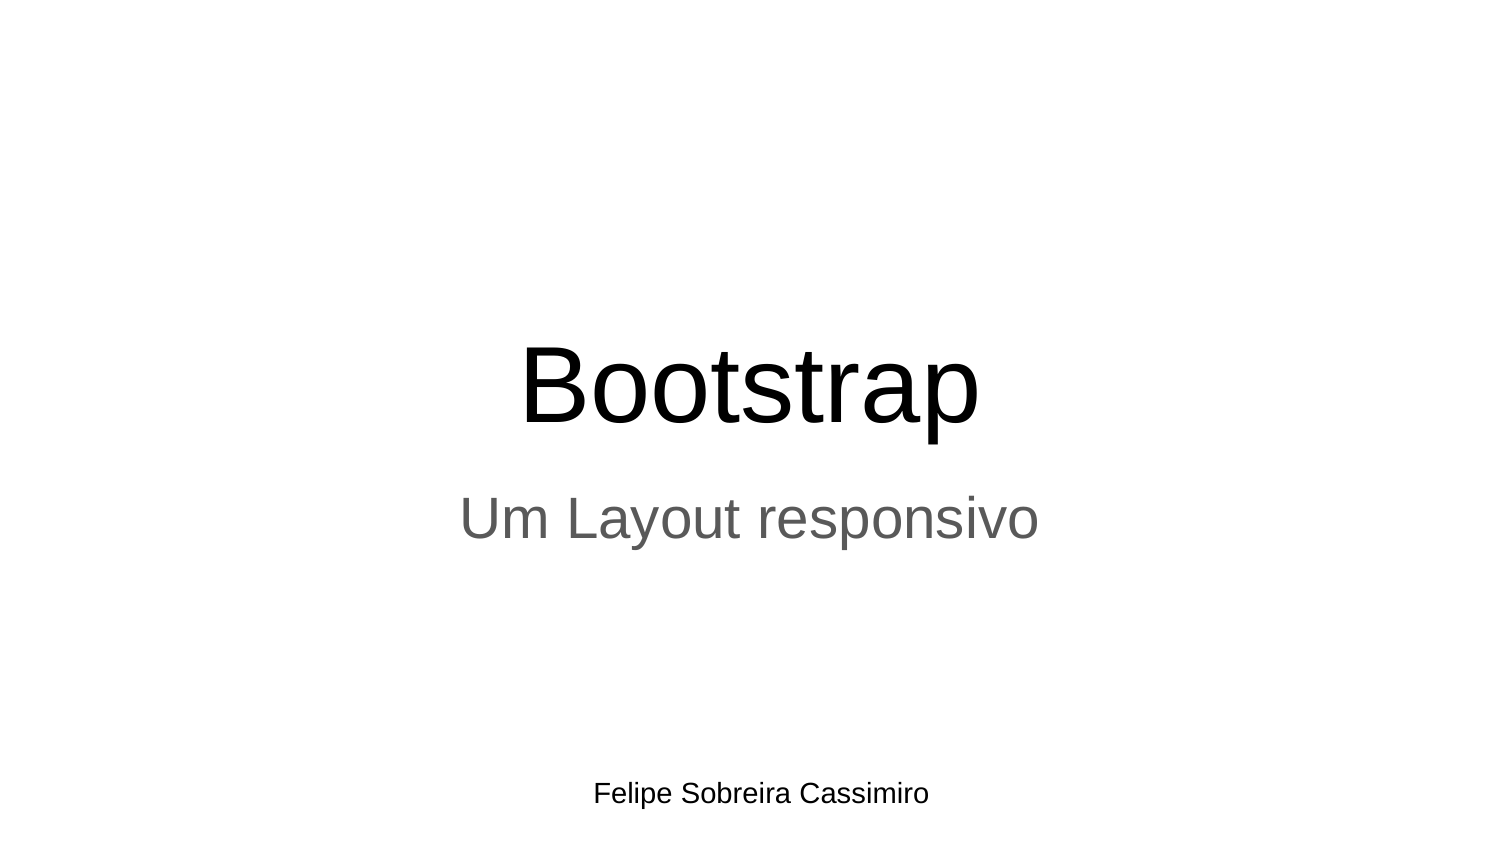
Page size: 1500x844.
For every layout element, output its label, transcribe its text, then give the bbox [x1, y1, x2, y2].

text_box Felipe Sobreira Cassimiro [578, 772, 947, 844]
subtitle Um Layout responsivo [51, 464, 1449, 595]
title Bootstrap [51, 122, 1449, 459]
